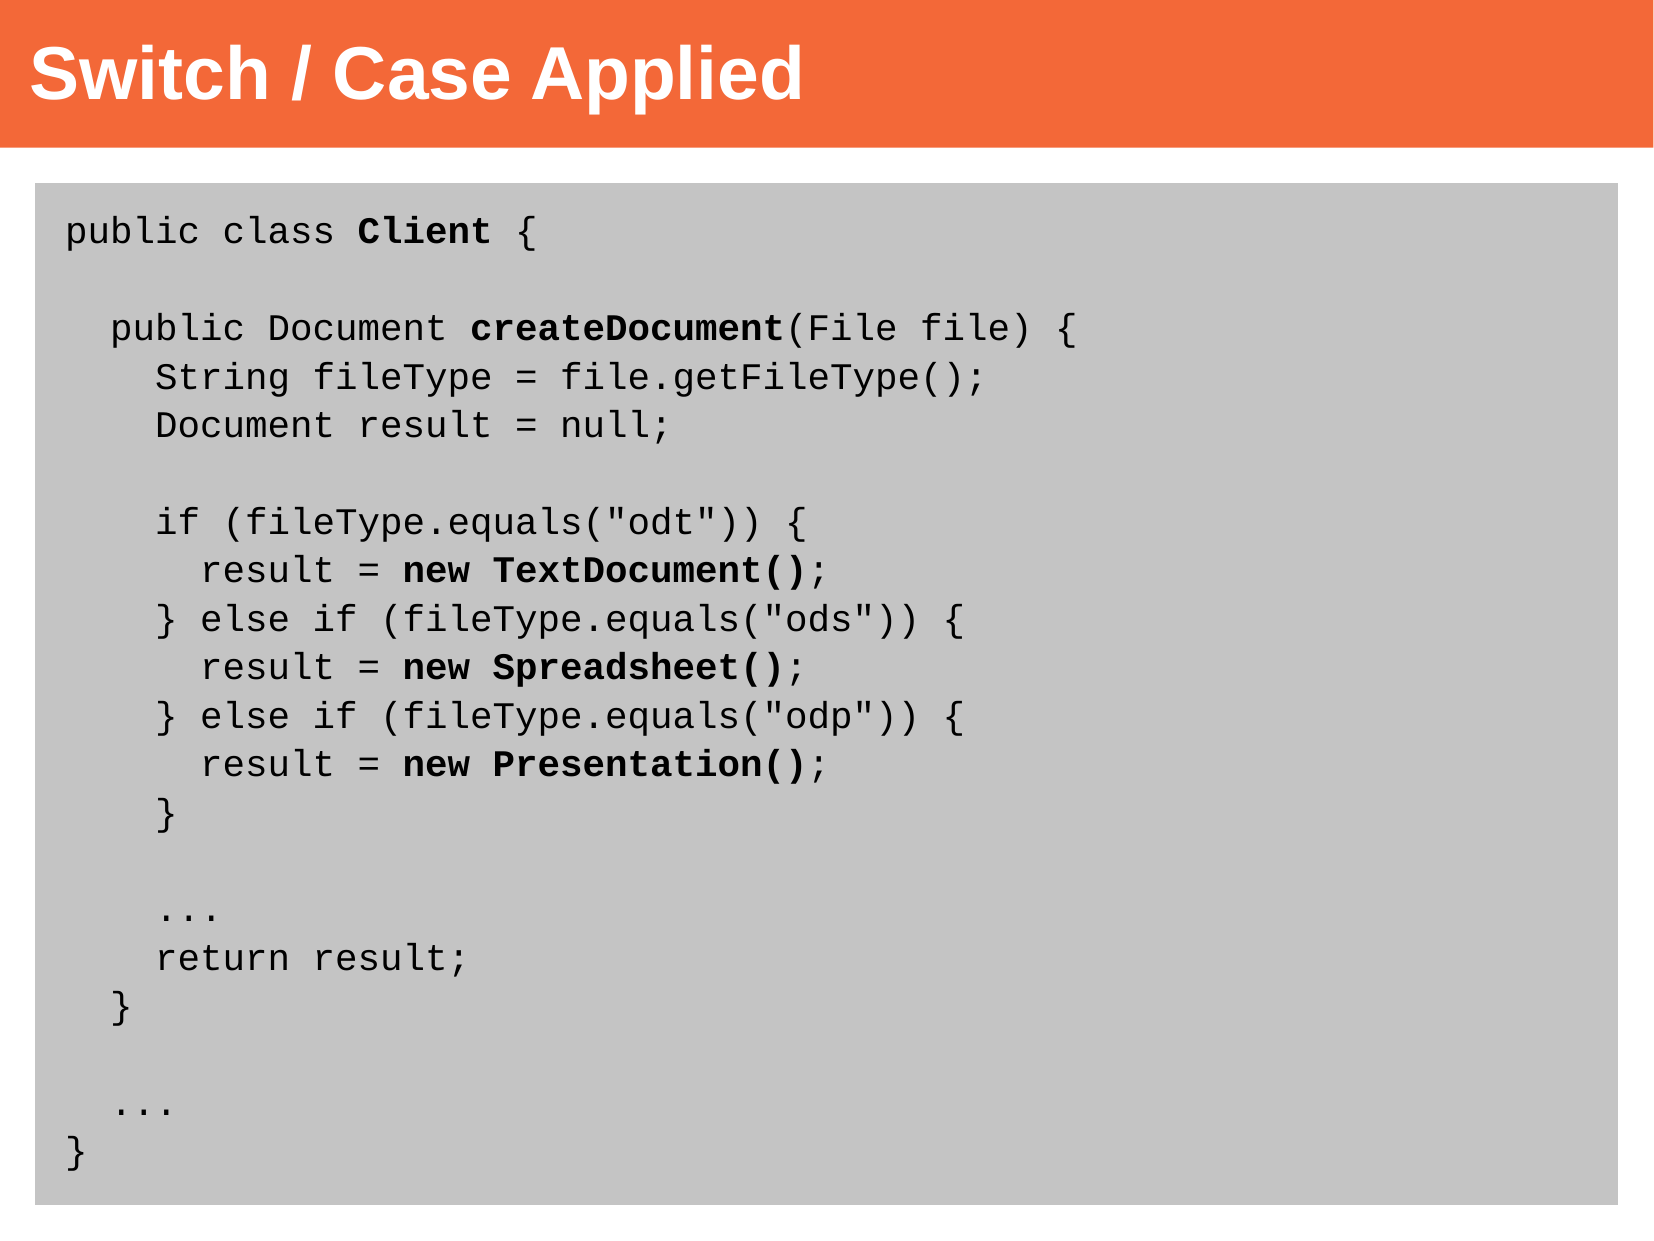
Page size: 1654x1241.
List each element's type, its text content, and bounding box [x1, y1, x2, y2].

title Switch / Case Applied [0, 0, 1654, 148]
list public class Client { public Document createDocument(File file) { String fileType = file.getFileType(); Document result = null; if (fileType.equals("odt")) { result = new TextDocument(); } else if (fileType.equals("ods")) { result = new Spreadsheet(); } else if (fileType.equals("odp")) { result = new Presentation(); } ... return result; } ... } [29, 177, 1625, 1211]
